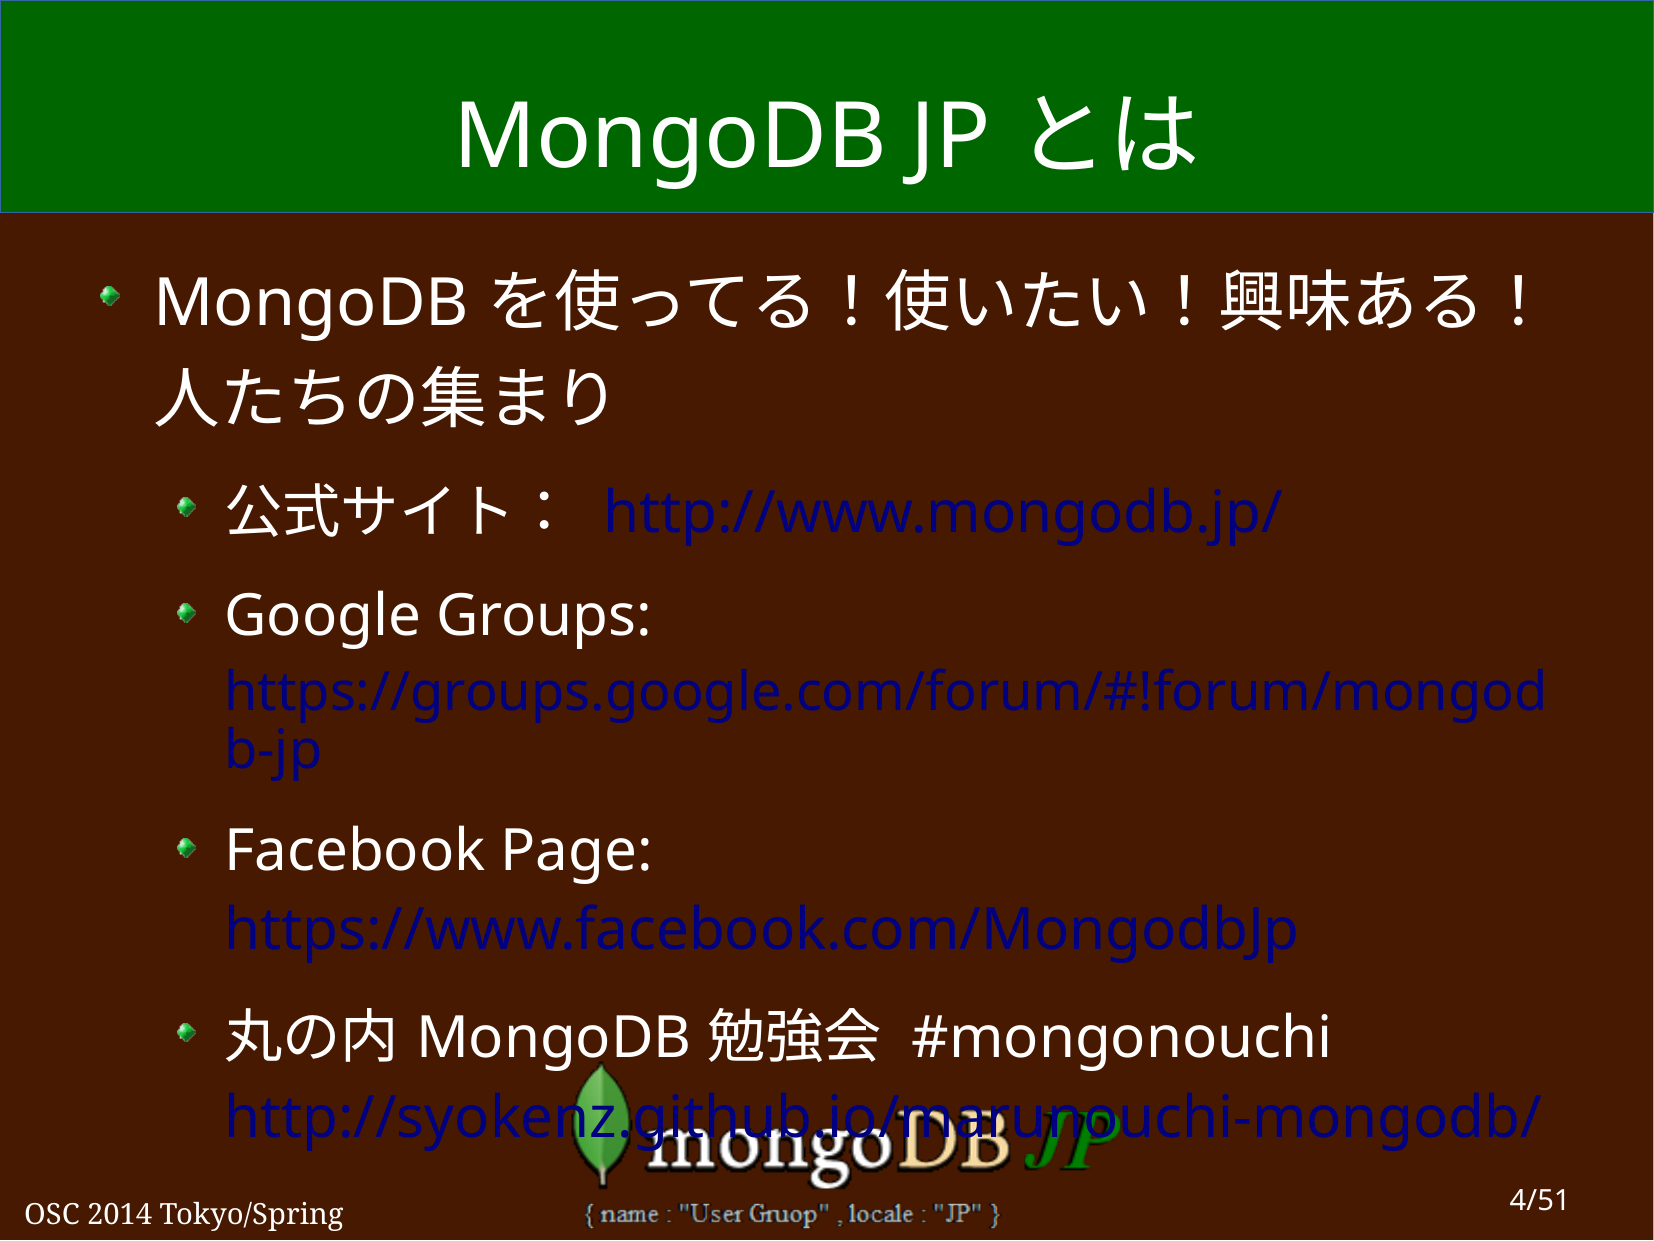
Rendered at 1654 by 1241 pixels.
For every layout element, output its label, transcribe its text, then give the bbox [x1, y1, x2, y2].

title MongoDB JPとは [82, 49, 1571, 207]
picture [566, 1077, 1140, 1241]
list MongoDBを使ってる！使いたい！興味ある！人たちの集まり 公式サイト： http://www.mongodb.jp/ Google Groups: https://groups.google.com/forum/#!forum/mongodb-jp Facebook Page: https://www.facebook.com/MongodbJp 丸の内MongoDB勉強会 #mongonouchi http://syokenz.github.io/marunouchi-mongodb/ [82, 247, 1571, 1077]
